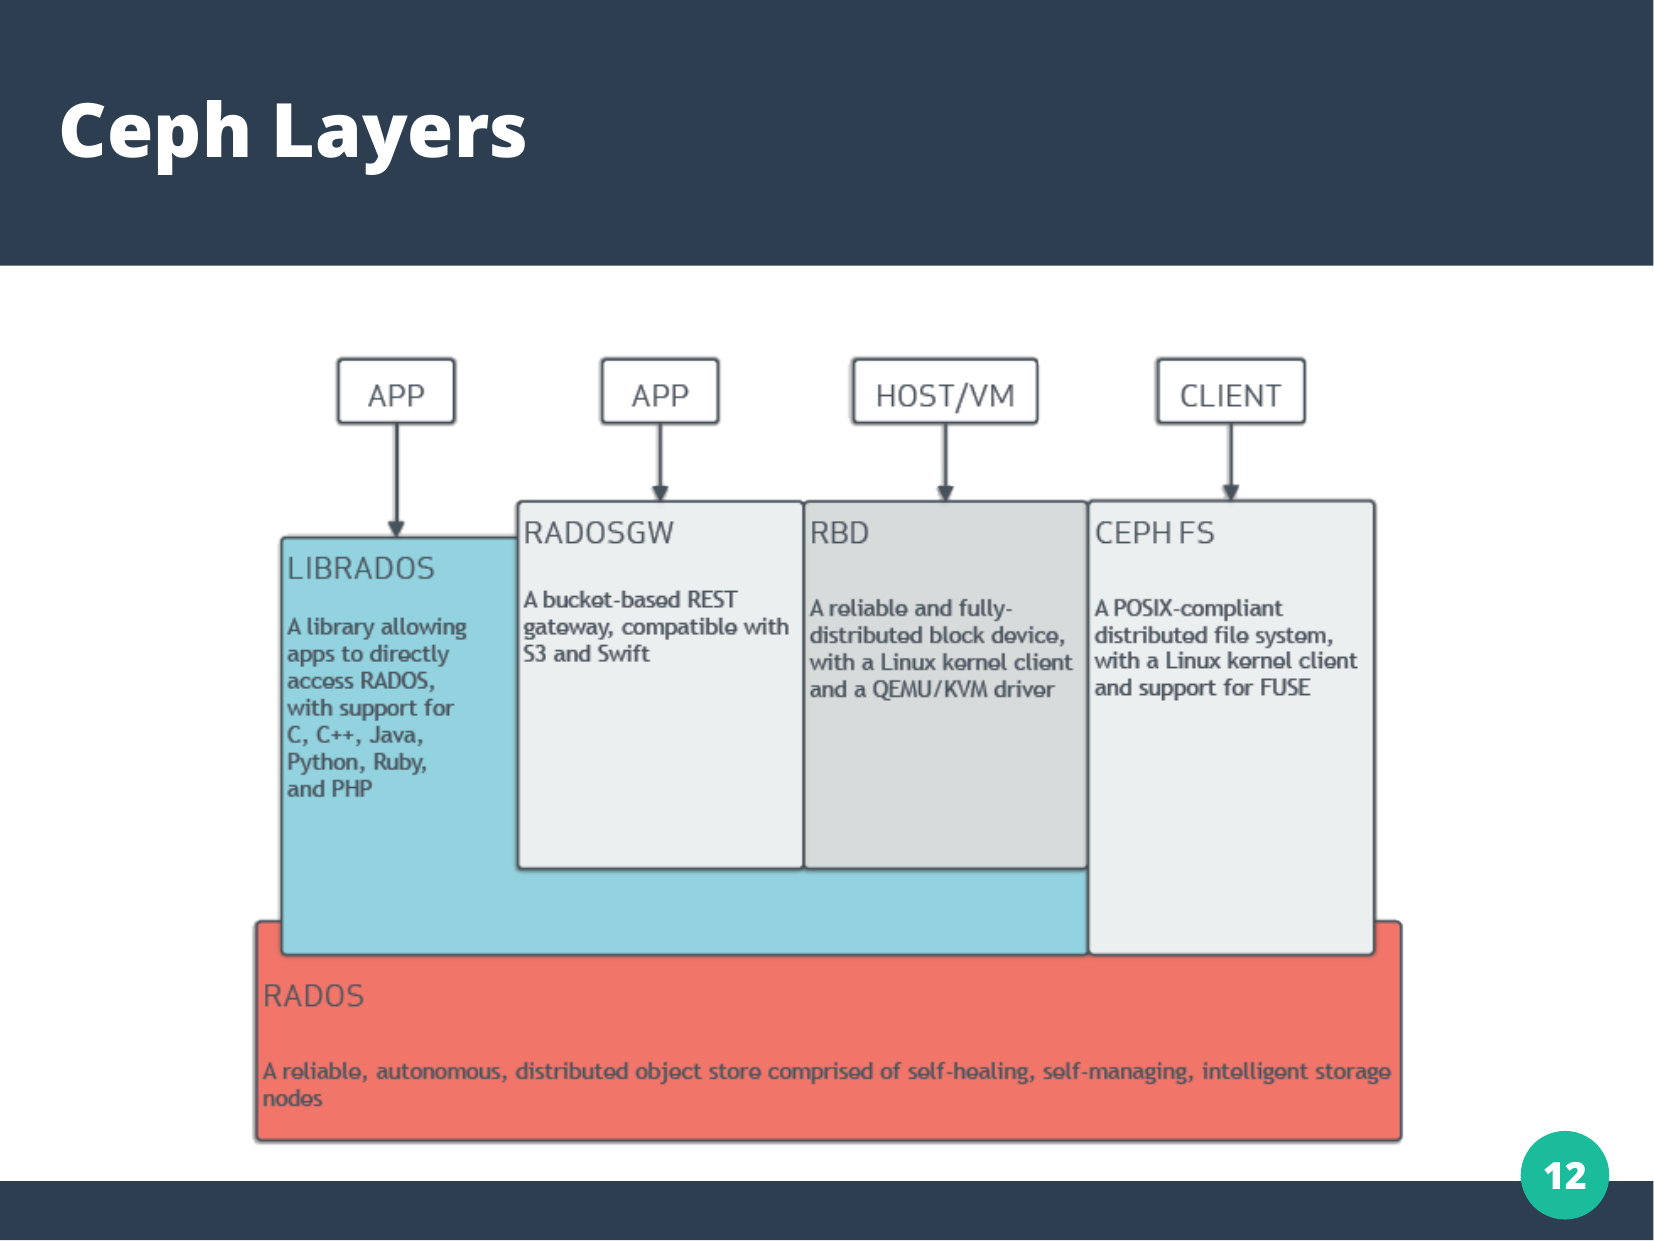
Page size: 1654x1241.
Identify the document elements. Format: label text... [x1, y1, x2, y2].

picture [242, 324, 1412, 1152]
title Ceph Layers [59, 49, 1595, 207]
